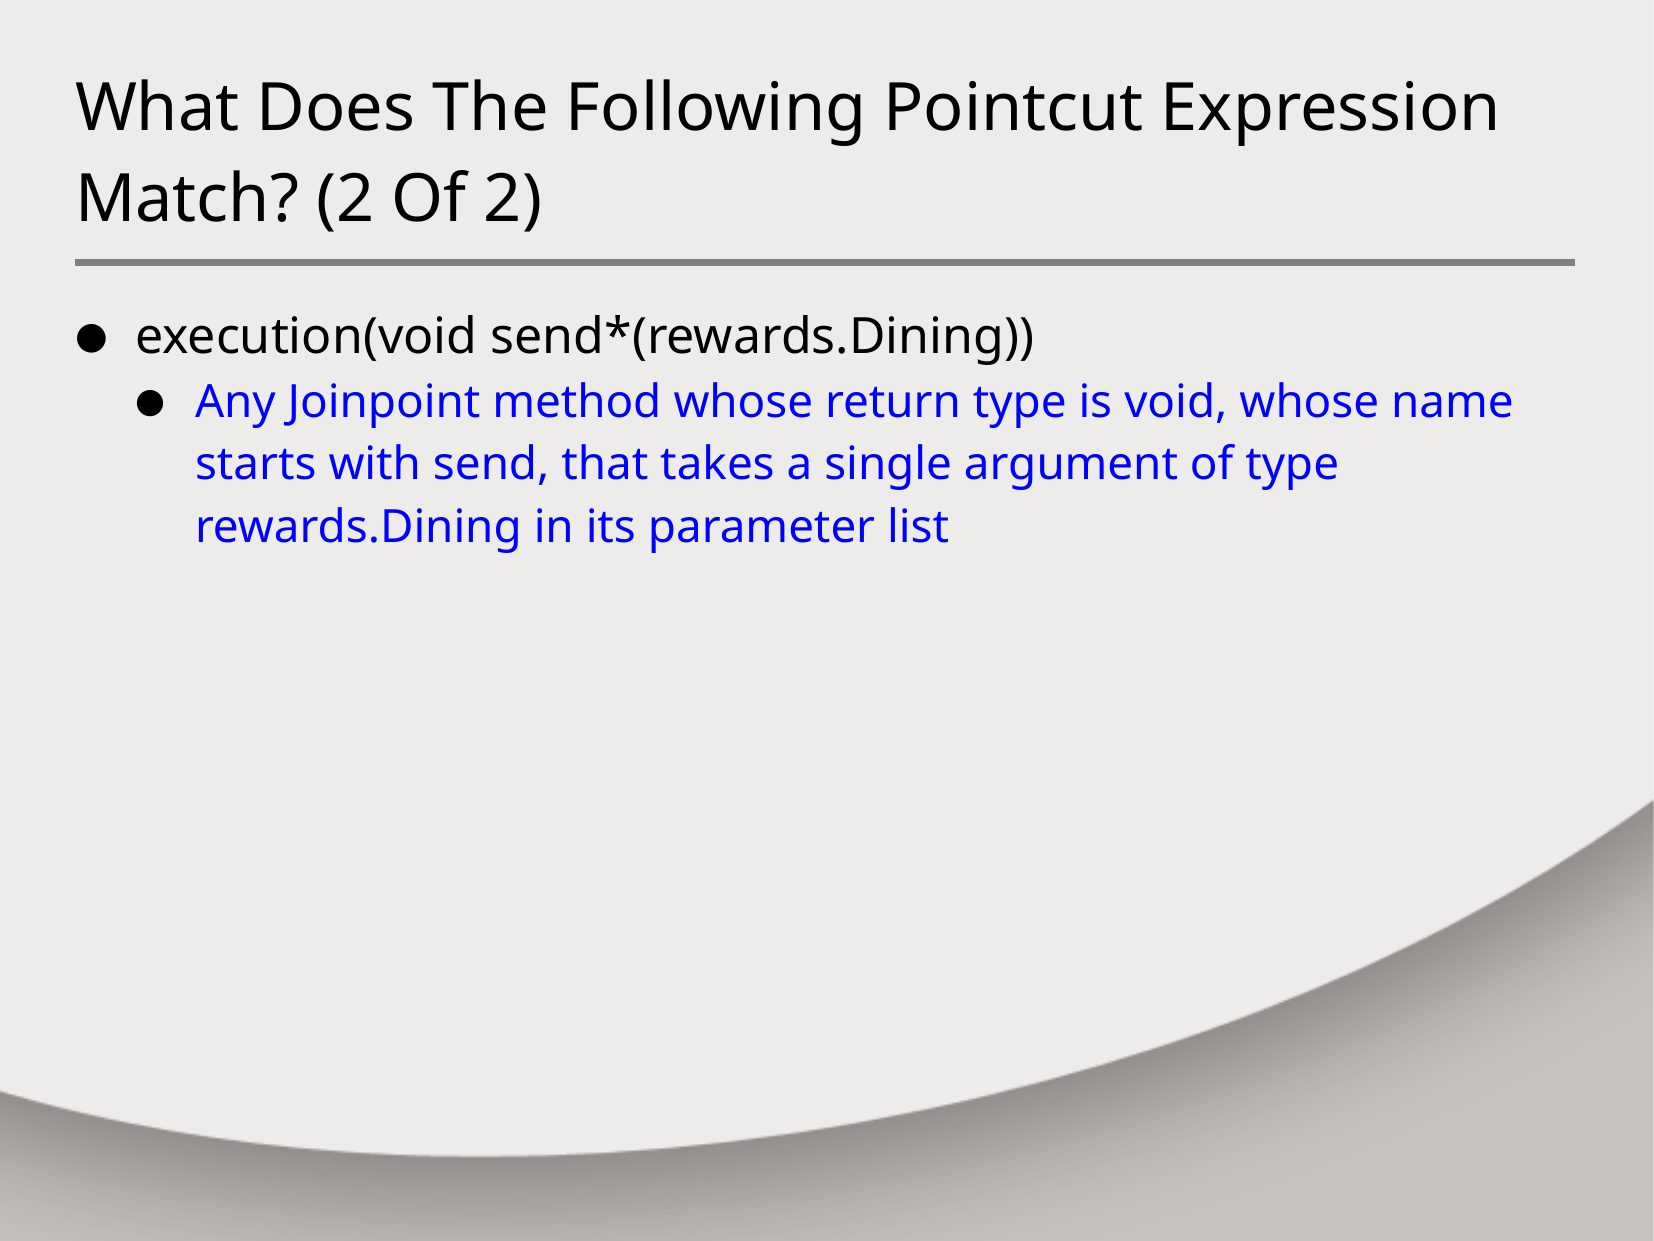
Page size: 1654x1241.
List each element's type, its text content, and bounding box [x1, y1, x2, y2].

picture [0, 0, 1654, 1241]
list execution(void send*(rewards.Dining)) Any Joinpoint method whose return type is void, whose name starts with send, that takes a single argument of type rewards.Dining in its parameter list [75, 300, 1576, 1163]
title What Does The Following Pointcut Expression Match? (2 Of 2) [75, 75, 1576, 226]
